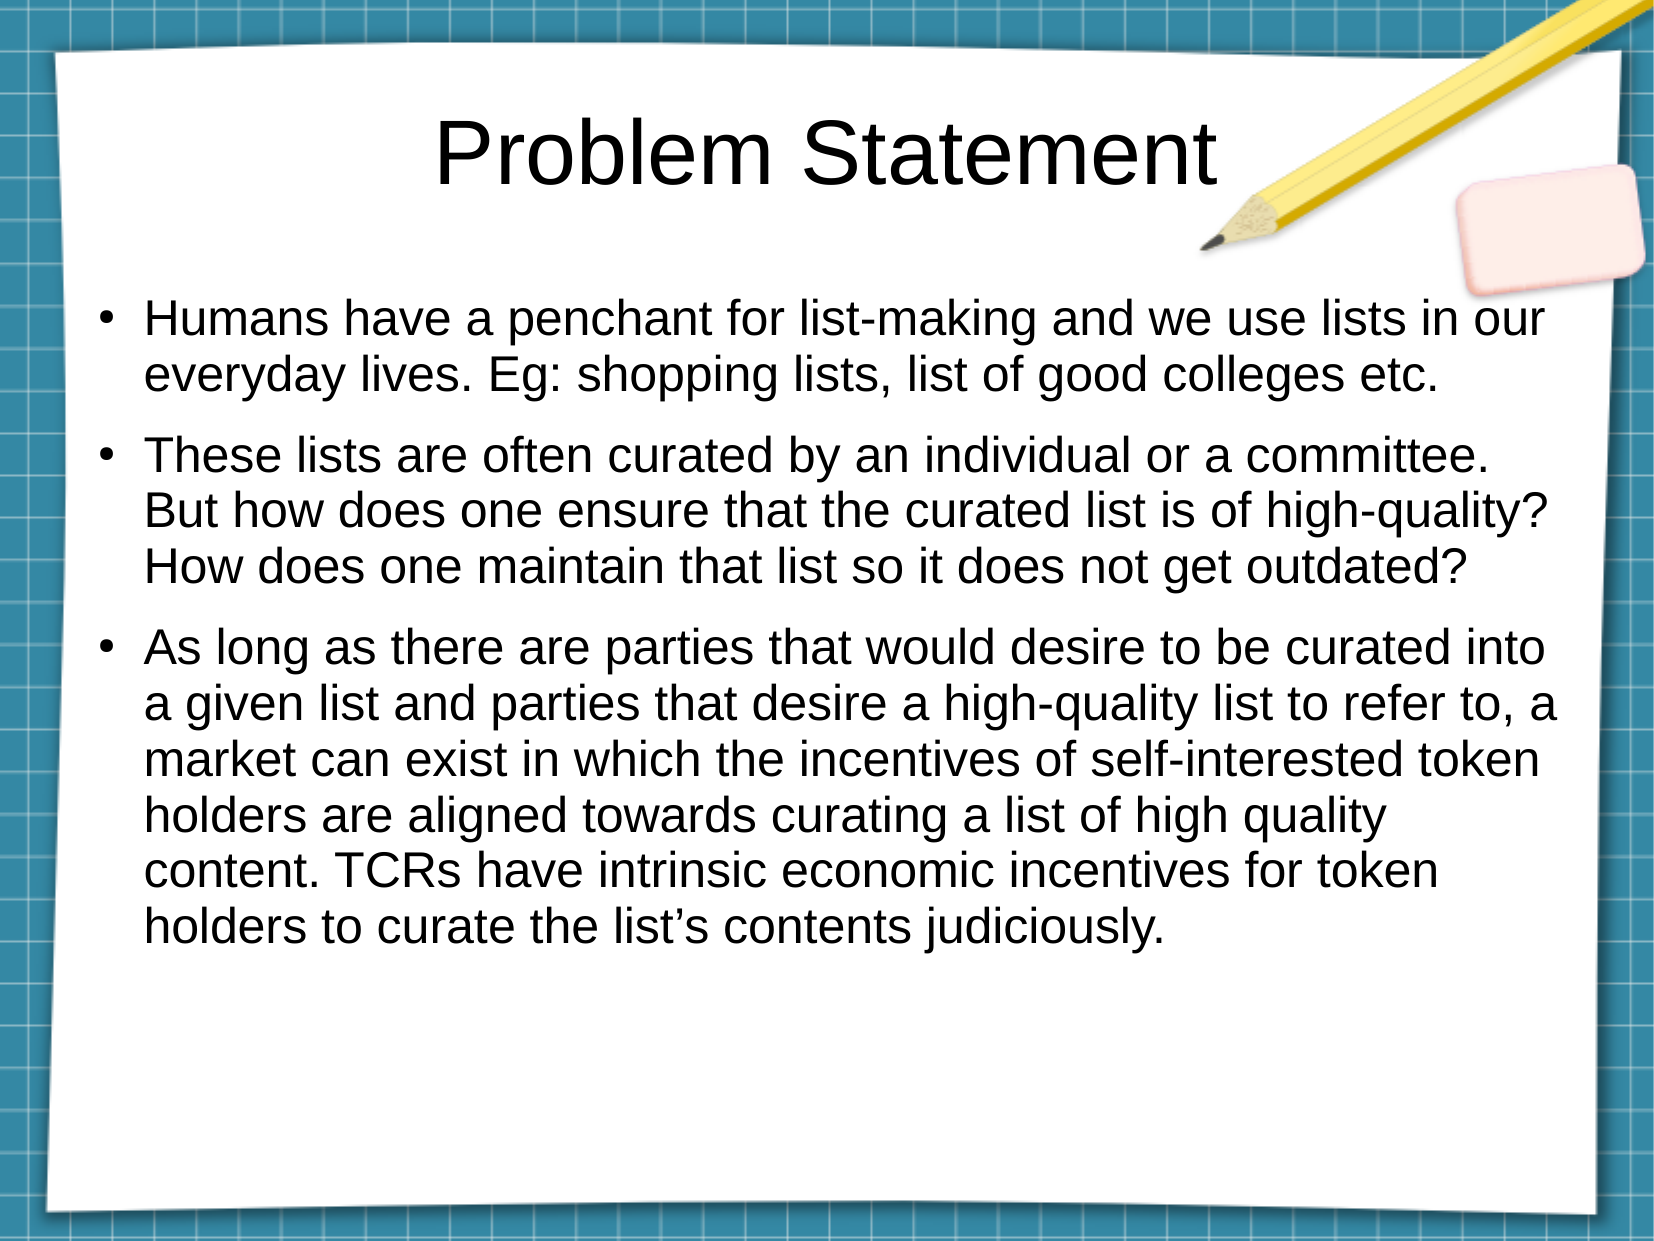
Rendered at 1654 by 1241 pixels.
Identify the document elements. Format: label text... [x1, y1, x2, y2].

list Humans have a penchant for list-making and we use lists in our everyday lives. Eg: shopping lists, list of good colleges etc. These lists are often curated by an individual or a committee. But how does one ensure that the curated list is of high-quality? How does one maintain that list so it does not get outdated? As long as there are parties that would desire to be curated into a given list and parties that desire a high-quality list to refer to, a market can exist in which the incentives of self-interested token holders are aligned towards curating a list of high quality content. TCRs have intrinsic economic incentives for token holders to curate the list’s contents judiciously. [82, 290, 1571, 1010]
picture [0, 0, 1654, 1241]
title Problem Statement [82, 49, 1571, 257]
